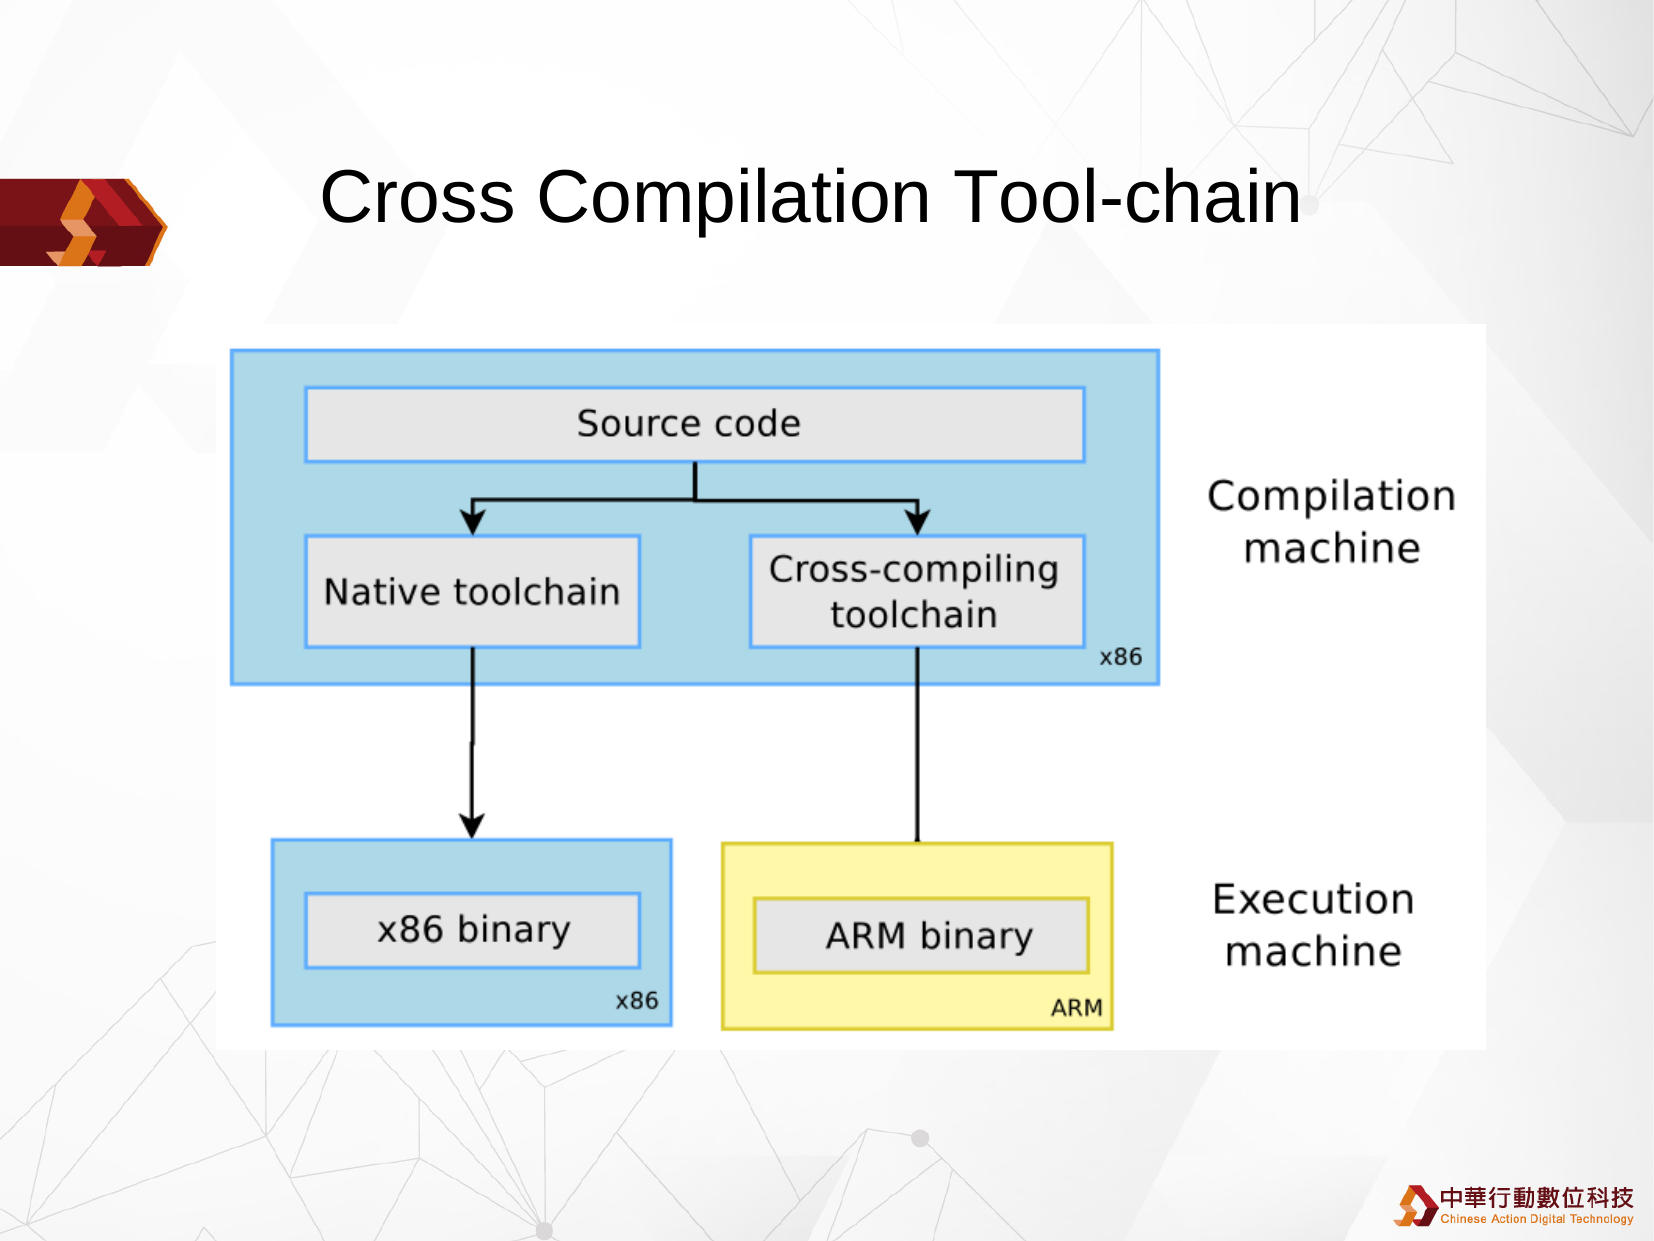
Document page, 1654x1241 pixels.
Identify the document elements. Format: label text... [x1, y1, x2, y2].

title Cross Compilation Tool-chain [118, 112, 1506, 281]
picture [0, 0, 1654, 1241]
